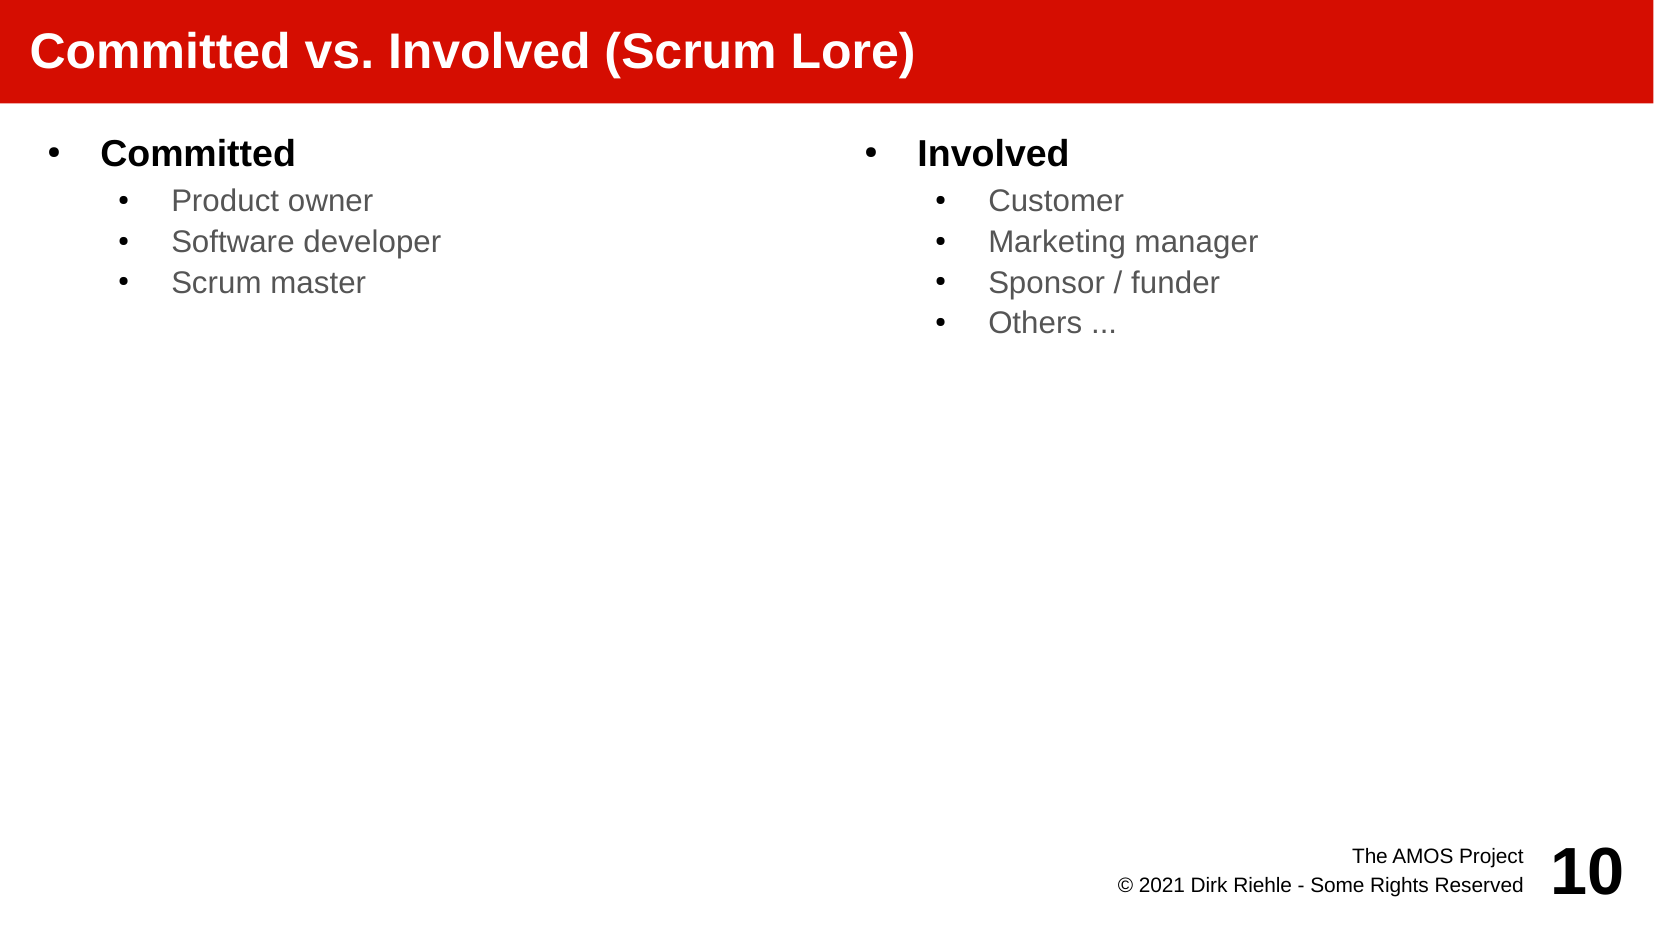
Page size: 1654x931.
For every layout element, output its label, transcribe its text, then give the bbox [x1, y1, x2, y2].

list Involved Customer Marketing manager Sponsor / funder Others ... [846, 132, 1625, 813]
list Committed Product owner Software developer Scrum master [29, 132, 808, 813]
title Committed vs. Involved (Scrum Lore) [0, 0, 1654, 104]
